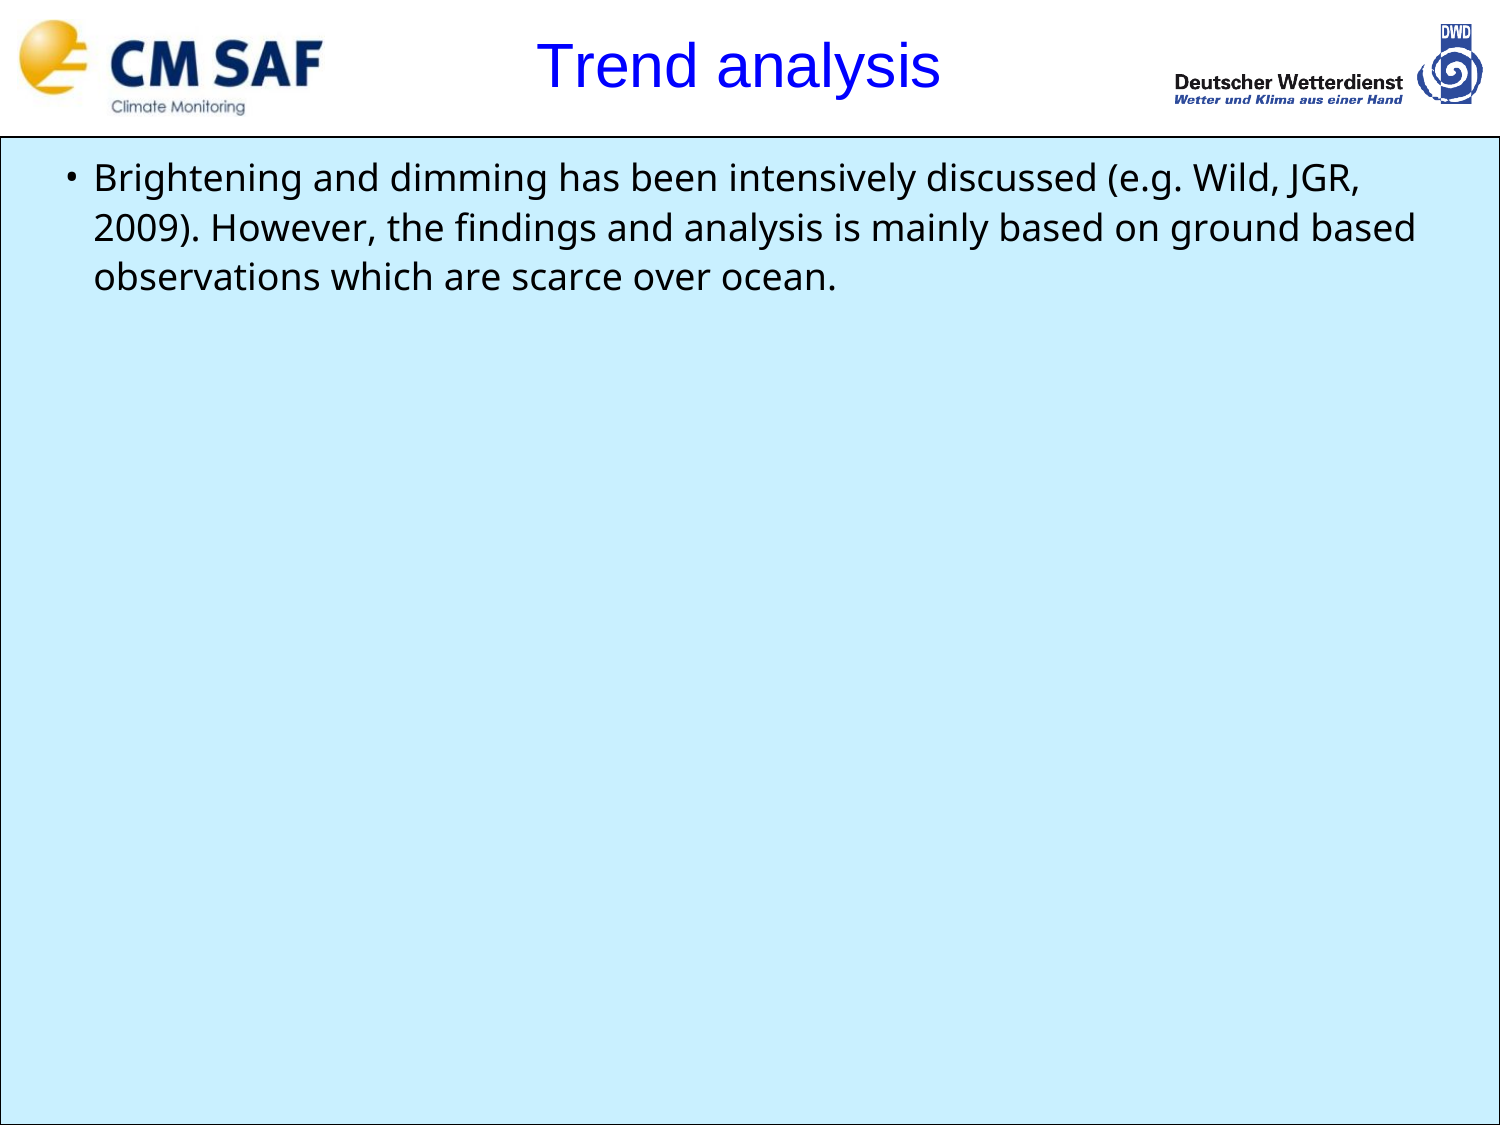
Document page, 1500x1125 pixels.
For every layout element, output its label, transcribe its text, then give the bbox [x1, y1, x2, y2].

text_box Trend analysis [312, 35, 1132, 114]
picture [17, 19, 325, 117]
picture [1175, 24, 1483, 96]
text_box Brightening and dimming has been intensively discussed (e.g. Wild, JGR, 2009). However, the findings and analysis is mainly based on ground based observations which are scarce over ocean. [49, 96, 1488, 357]
